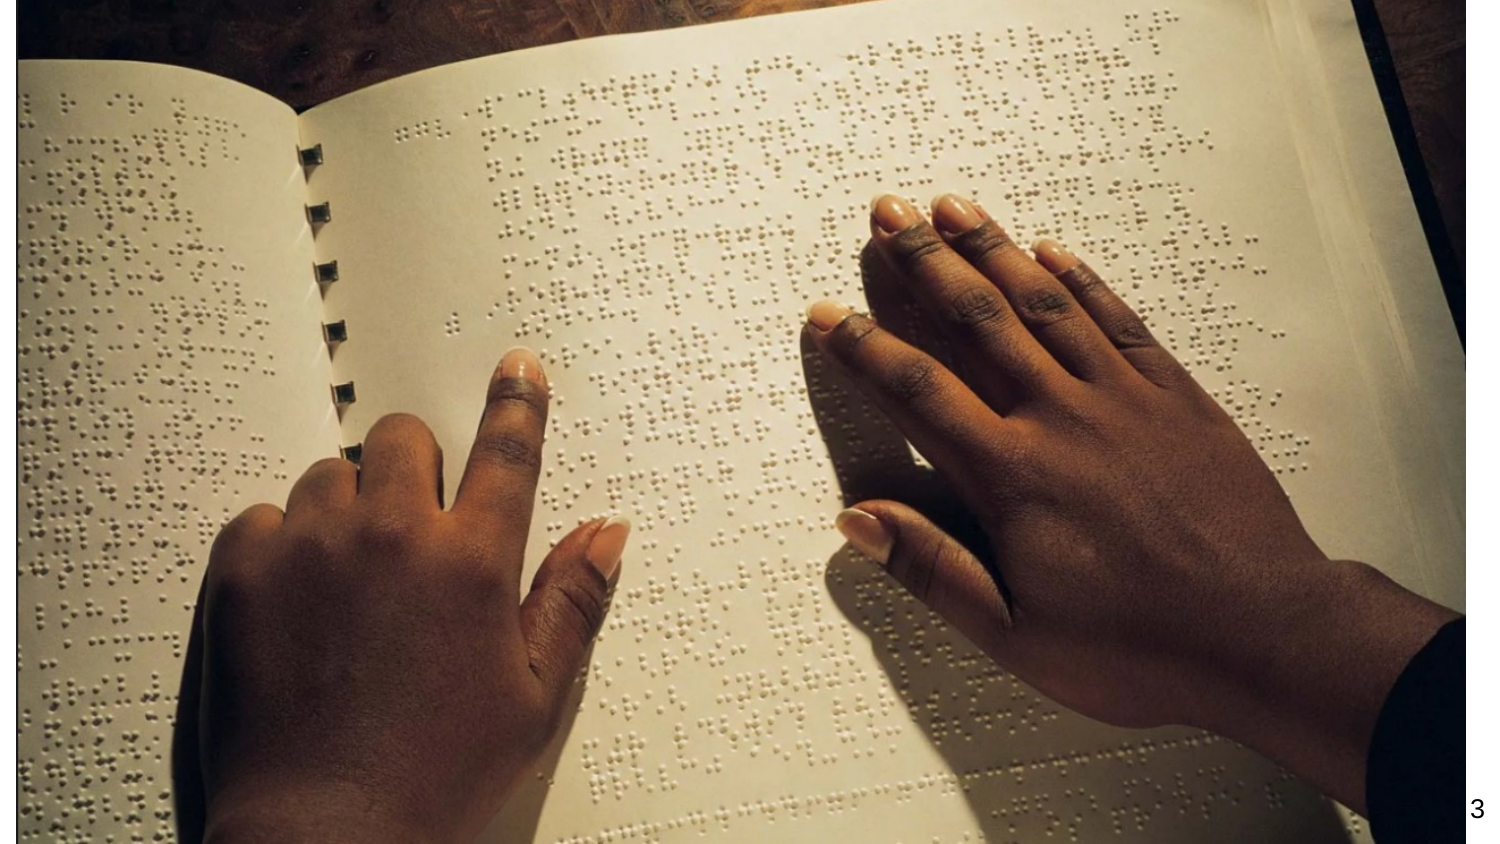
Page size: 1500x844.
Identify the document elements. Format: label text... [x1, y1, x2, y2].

picture [16, 0, 1466, 844]
slide_number <number> [1403, 779, 1500, 844]
